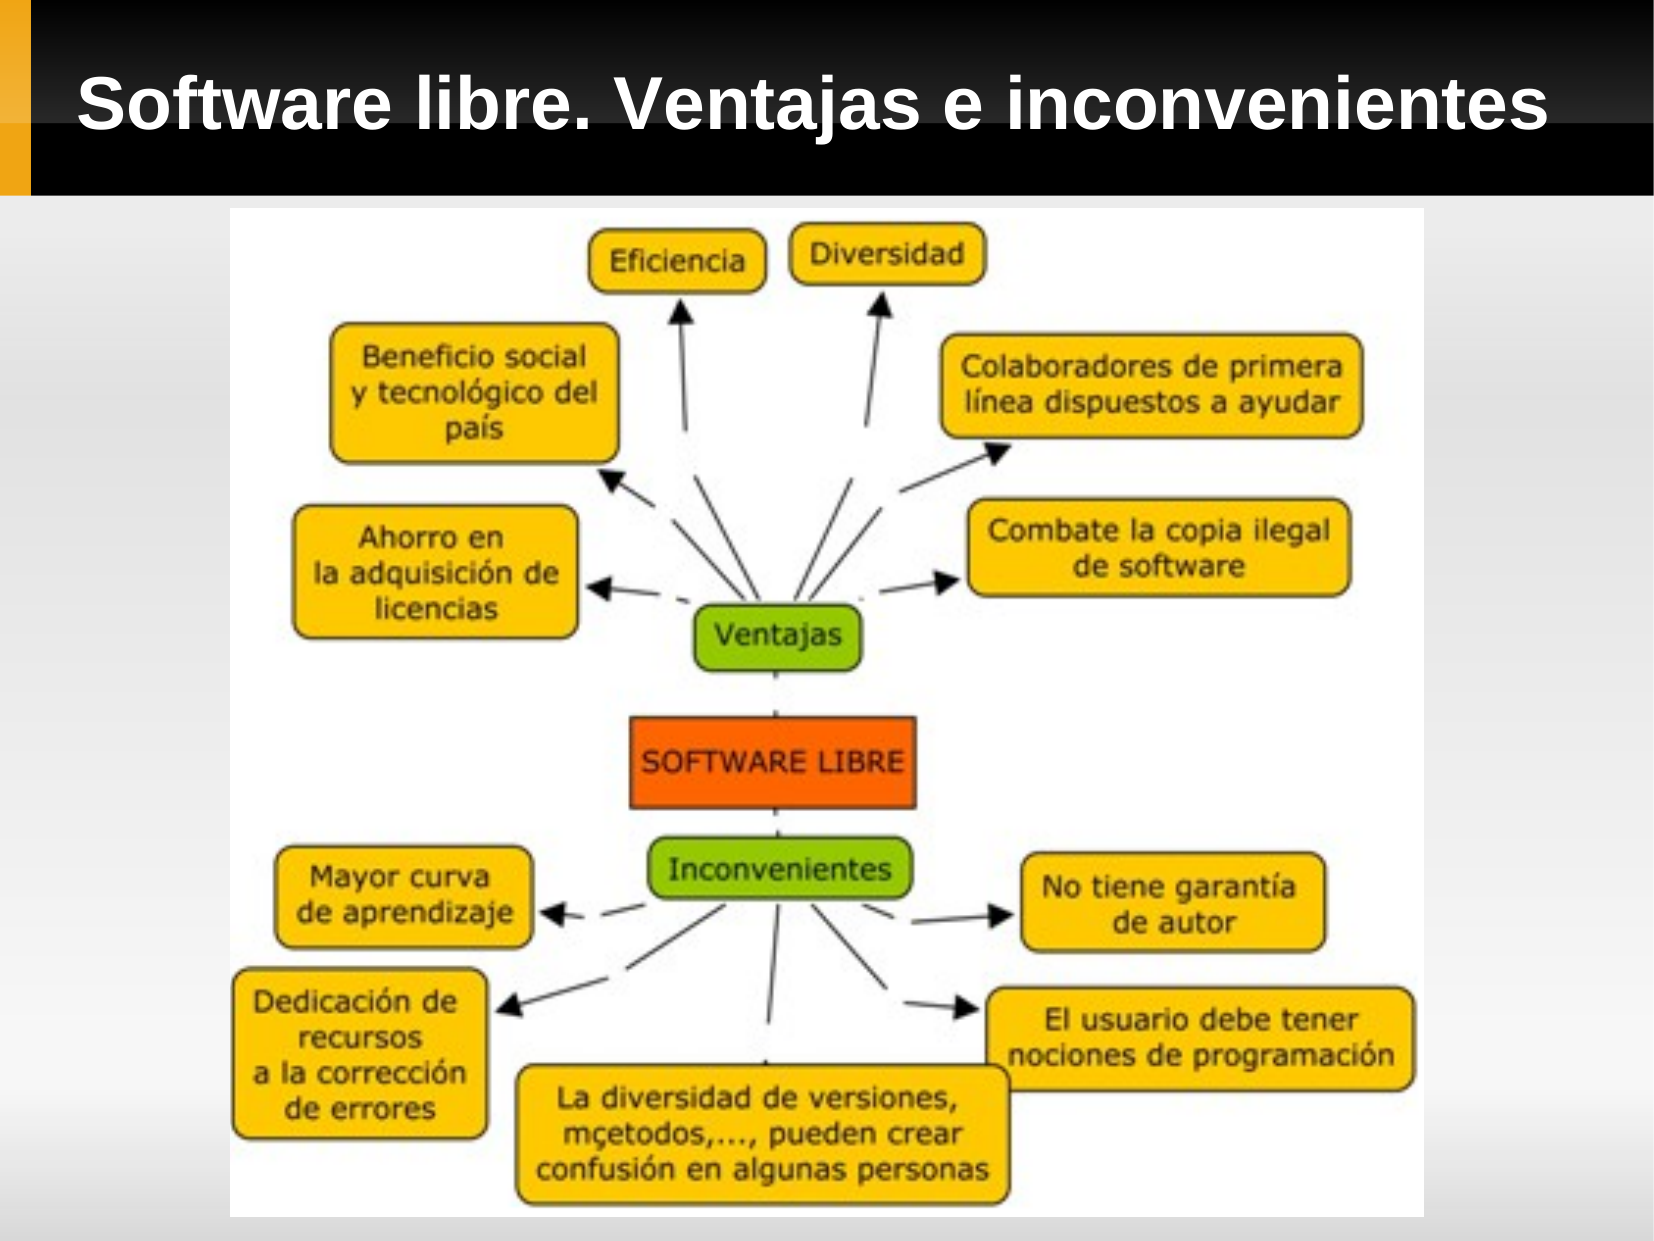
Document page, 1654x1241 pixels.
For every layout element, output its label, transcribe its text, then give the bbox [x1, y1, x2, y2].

picture [0, 0, 1654, 1241]
title Software libre. Ventajas e inconvenientes [76, 0, 1565, 208]
